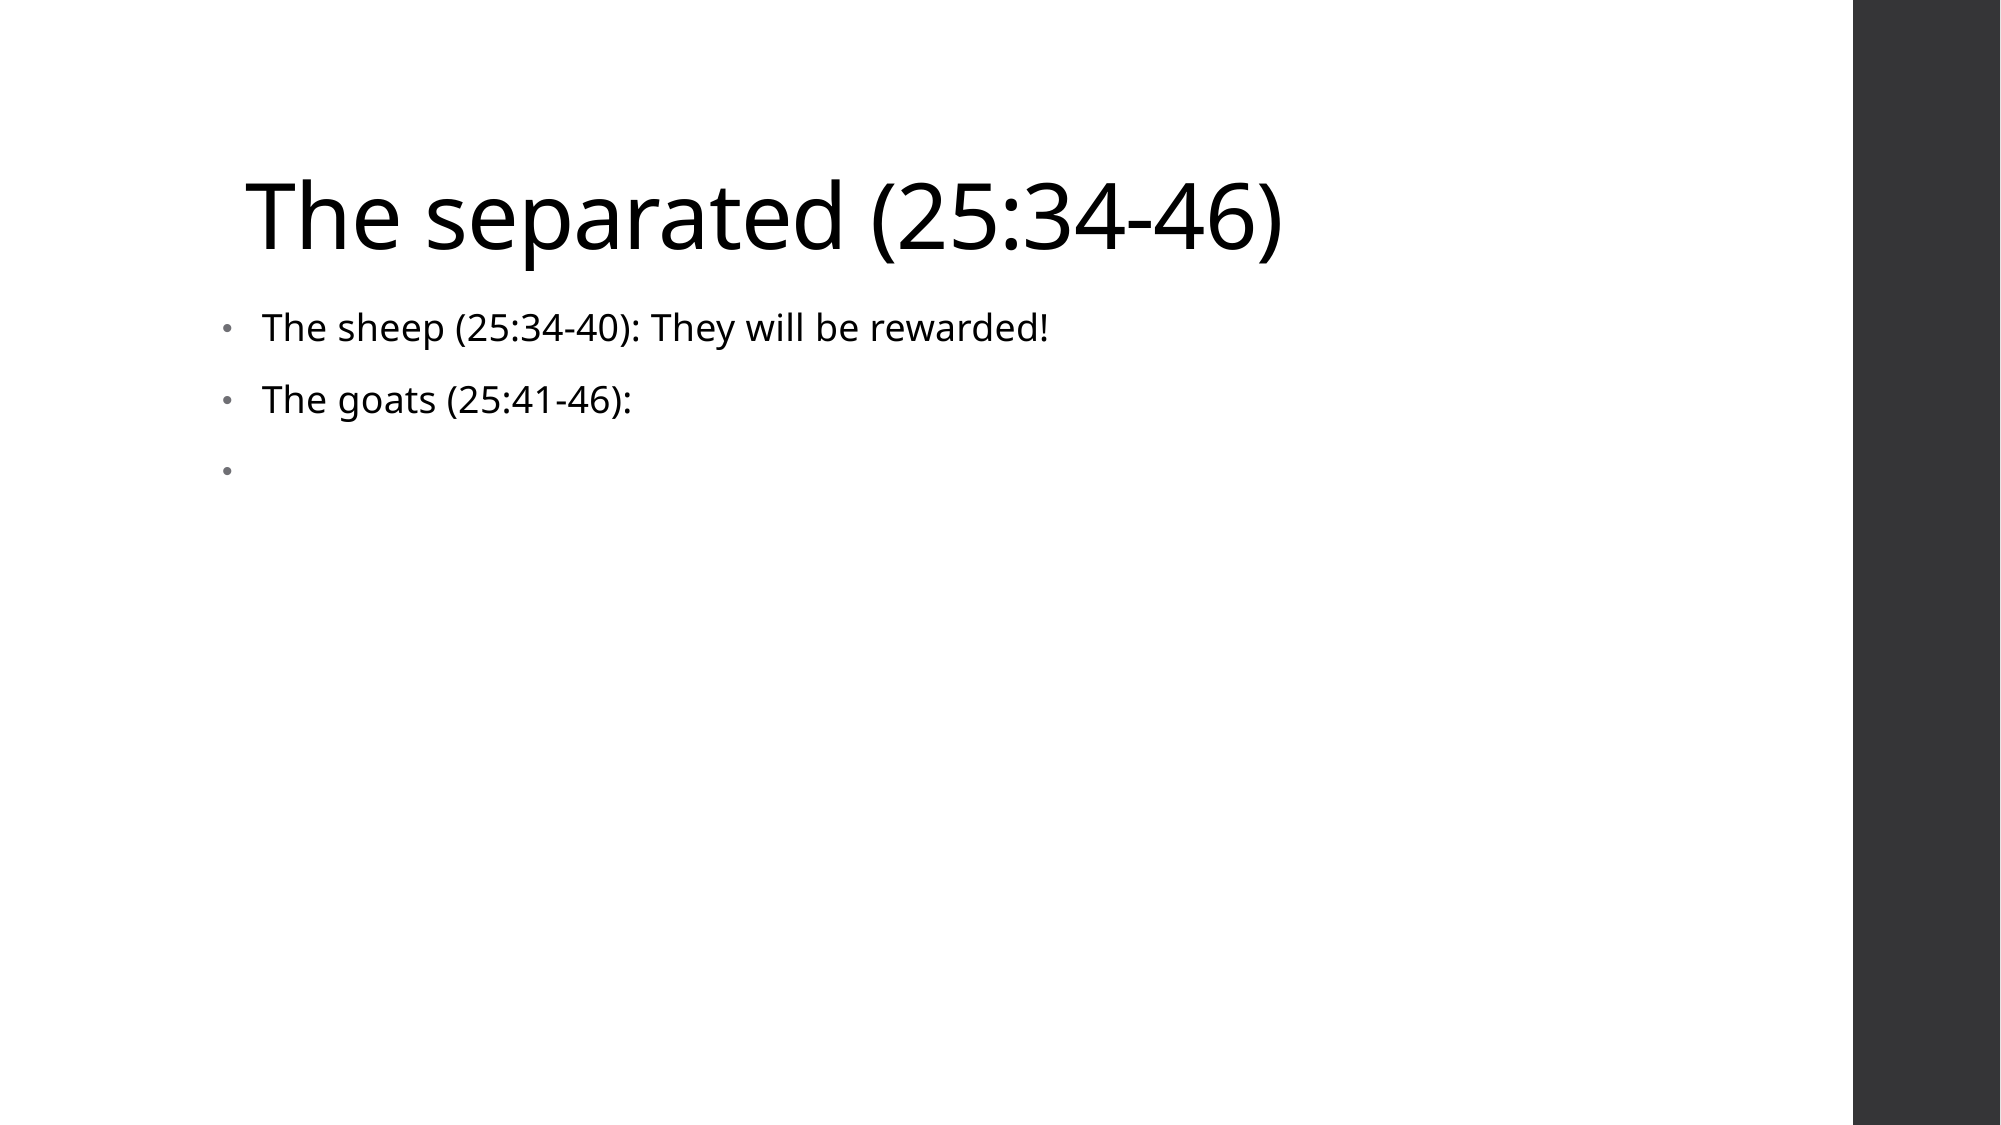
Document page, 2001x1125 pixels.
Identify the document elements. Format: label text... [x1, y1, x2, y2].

list The sheep (25:34-40): They will be rewarded! The goats (25:41-46): [206, 299, 1617, 1014]
title The separated (25:34-46) [206, 60, 1797, 278]
